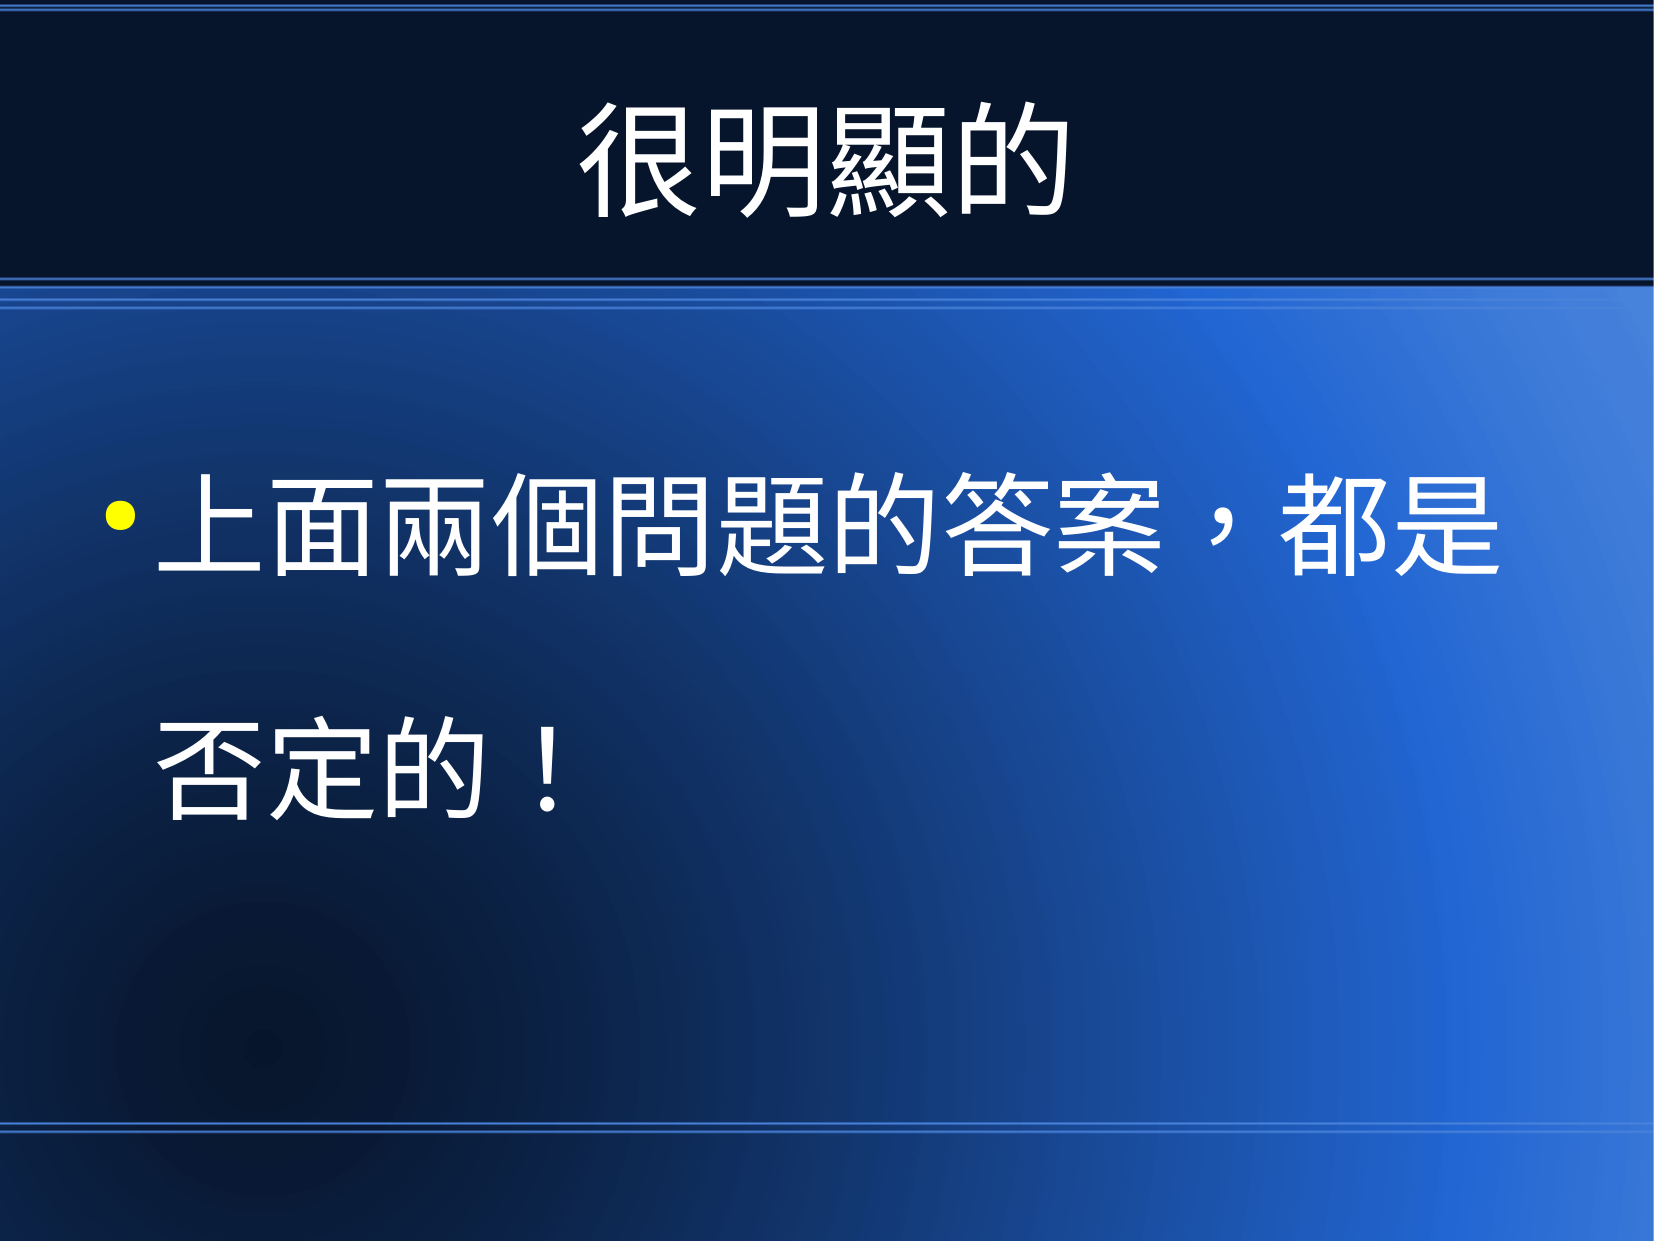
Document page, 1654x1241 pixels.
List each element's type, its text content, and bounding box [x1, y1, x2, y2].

picture [0, 0, 1654, 1241]
list 上面兩個問題的答案，都是否定的！ [82, 355, 1571, 1241]
title 很明顯的 [82, 49, 1571, 257]
